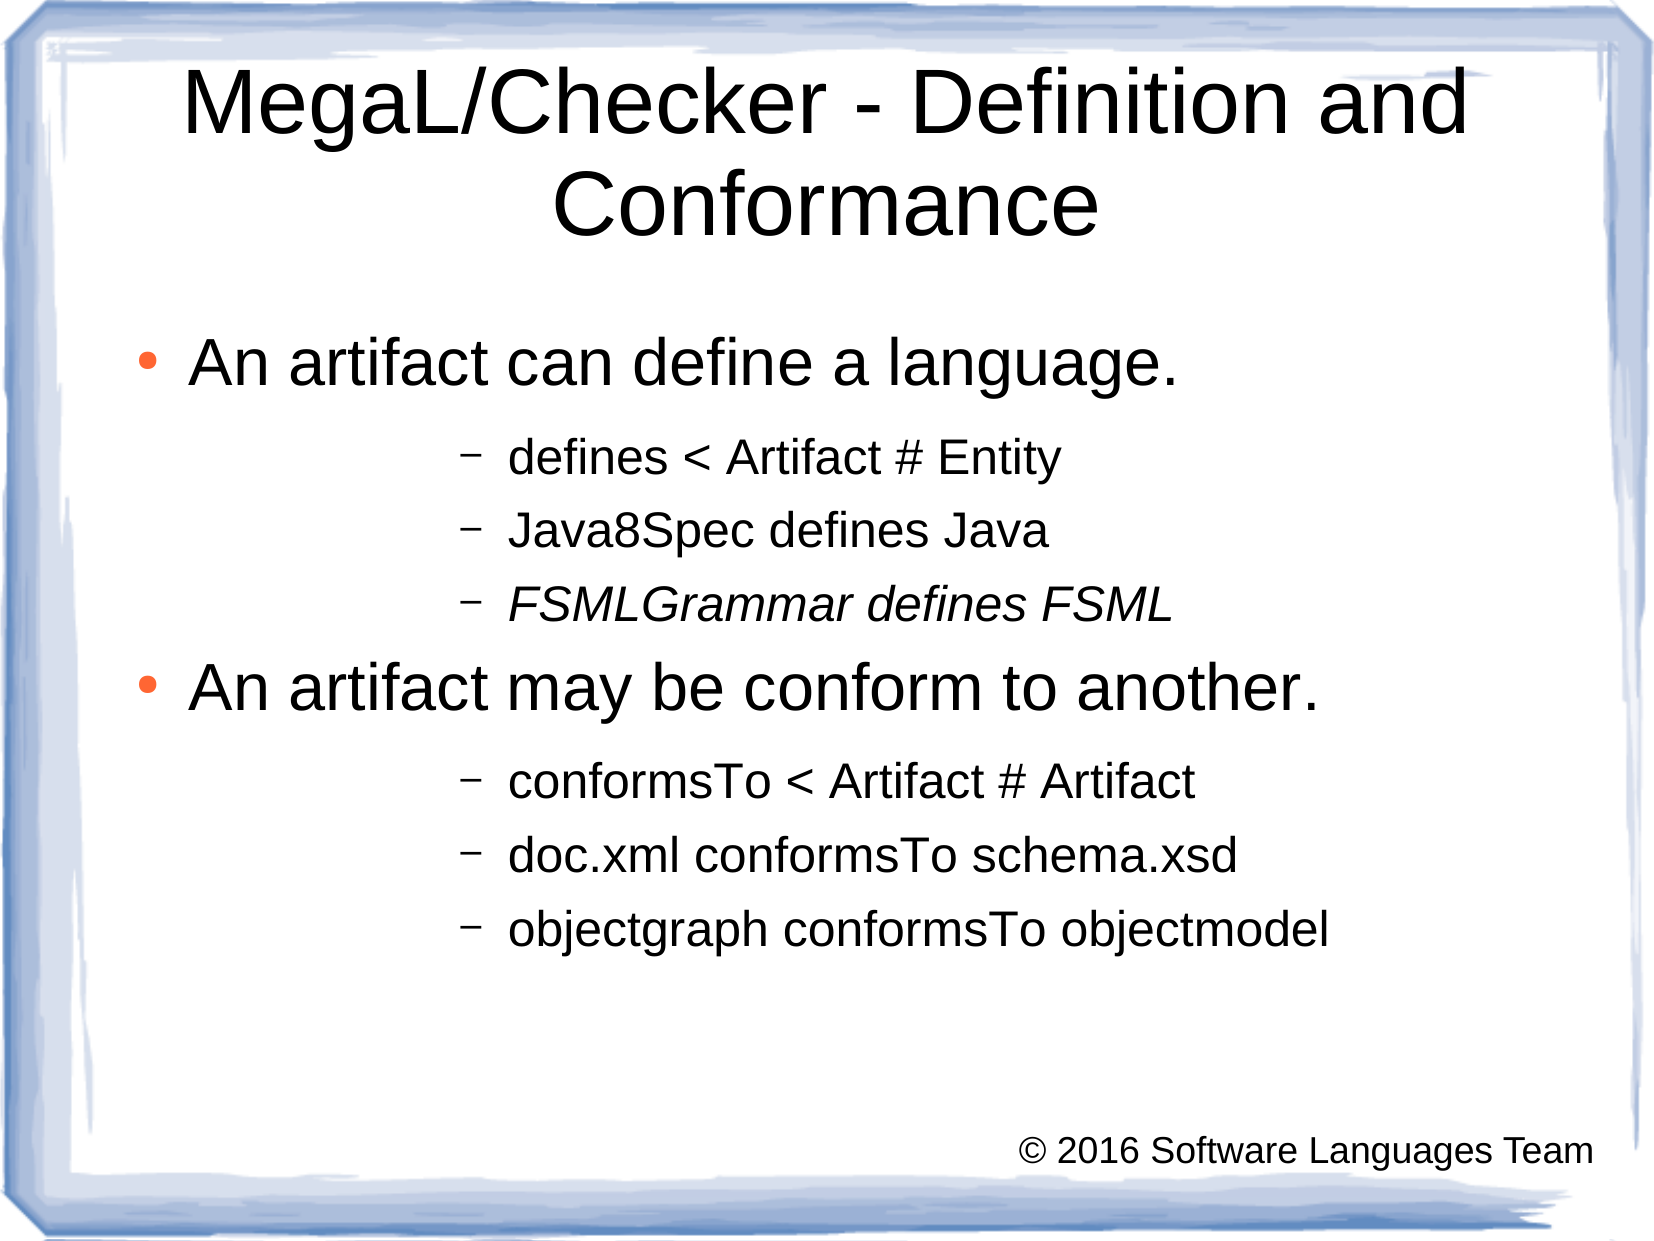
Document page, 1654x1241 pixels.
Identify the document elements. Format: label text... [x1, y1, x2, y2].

list An artifact can define a language. defines < Artifact # Entity Java8Spec defines Java FSMLGrammar defines FSML An artifact may be conform to another. conformsTo < Artifact # Artifact doc.xml conformsTo schema.xsd objectgraph conformsTo objectmodel [118, 324, 1571, 1004]
title MegaL/Checker - Definition and Conformance [82, 49, 1571, 257]
picture [0, 0, 1654, 1241]
text_box © 2016 Software Languages Team [1003, 1122, 1625, 1182]
